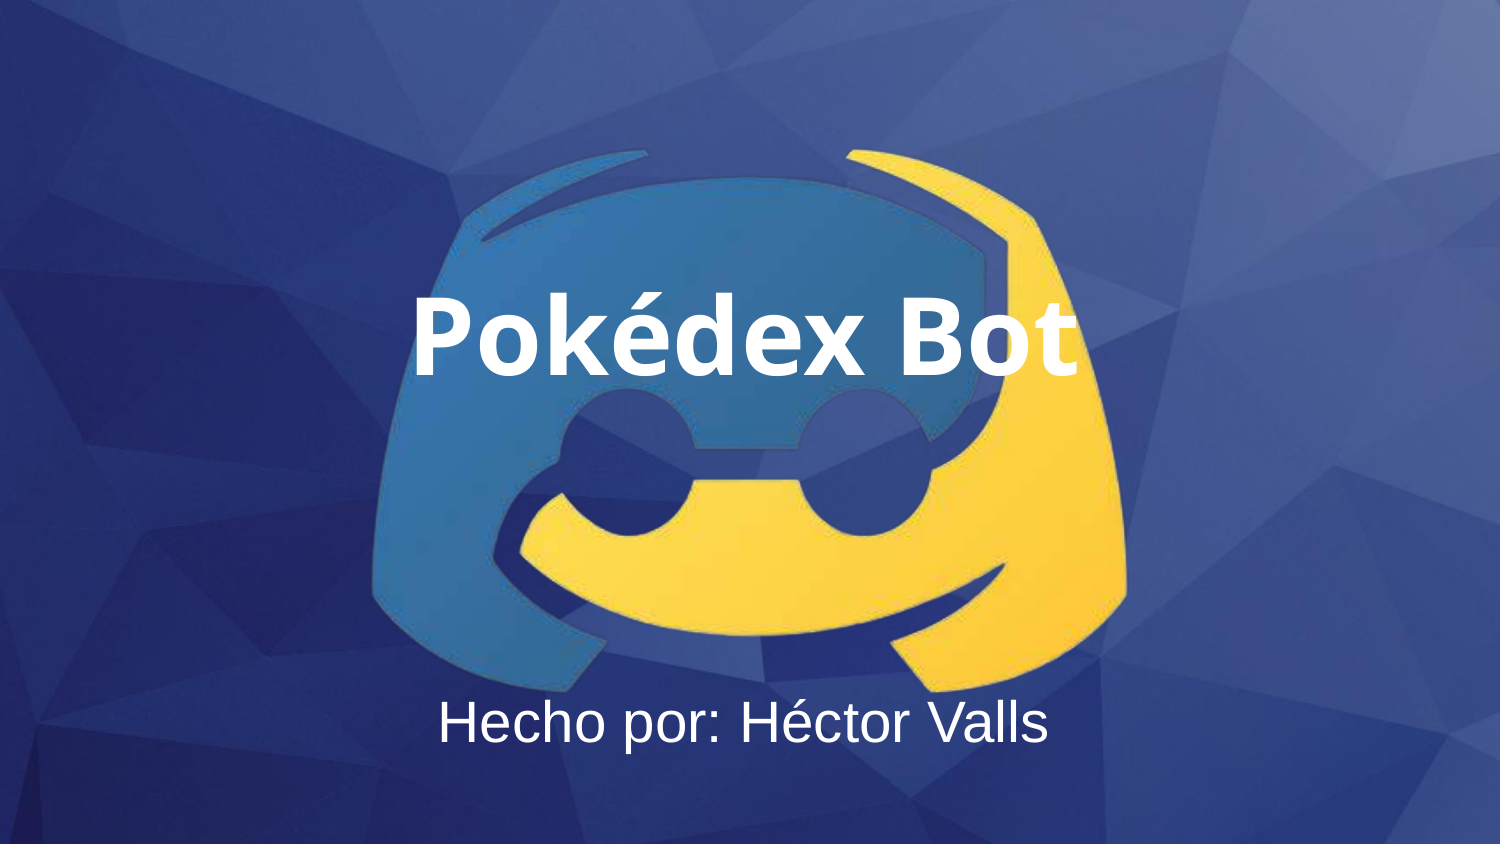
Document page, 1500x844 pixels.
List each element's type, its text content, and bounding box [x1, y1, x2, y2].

subtitle Hecho por: Héctor Valls [45, 674, 1444, 805]
picture [0, 0, 1500, 844]
title Pokédex Bot [45, 215, 1444, 422]
